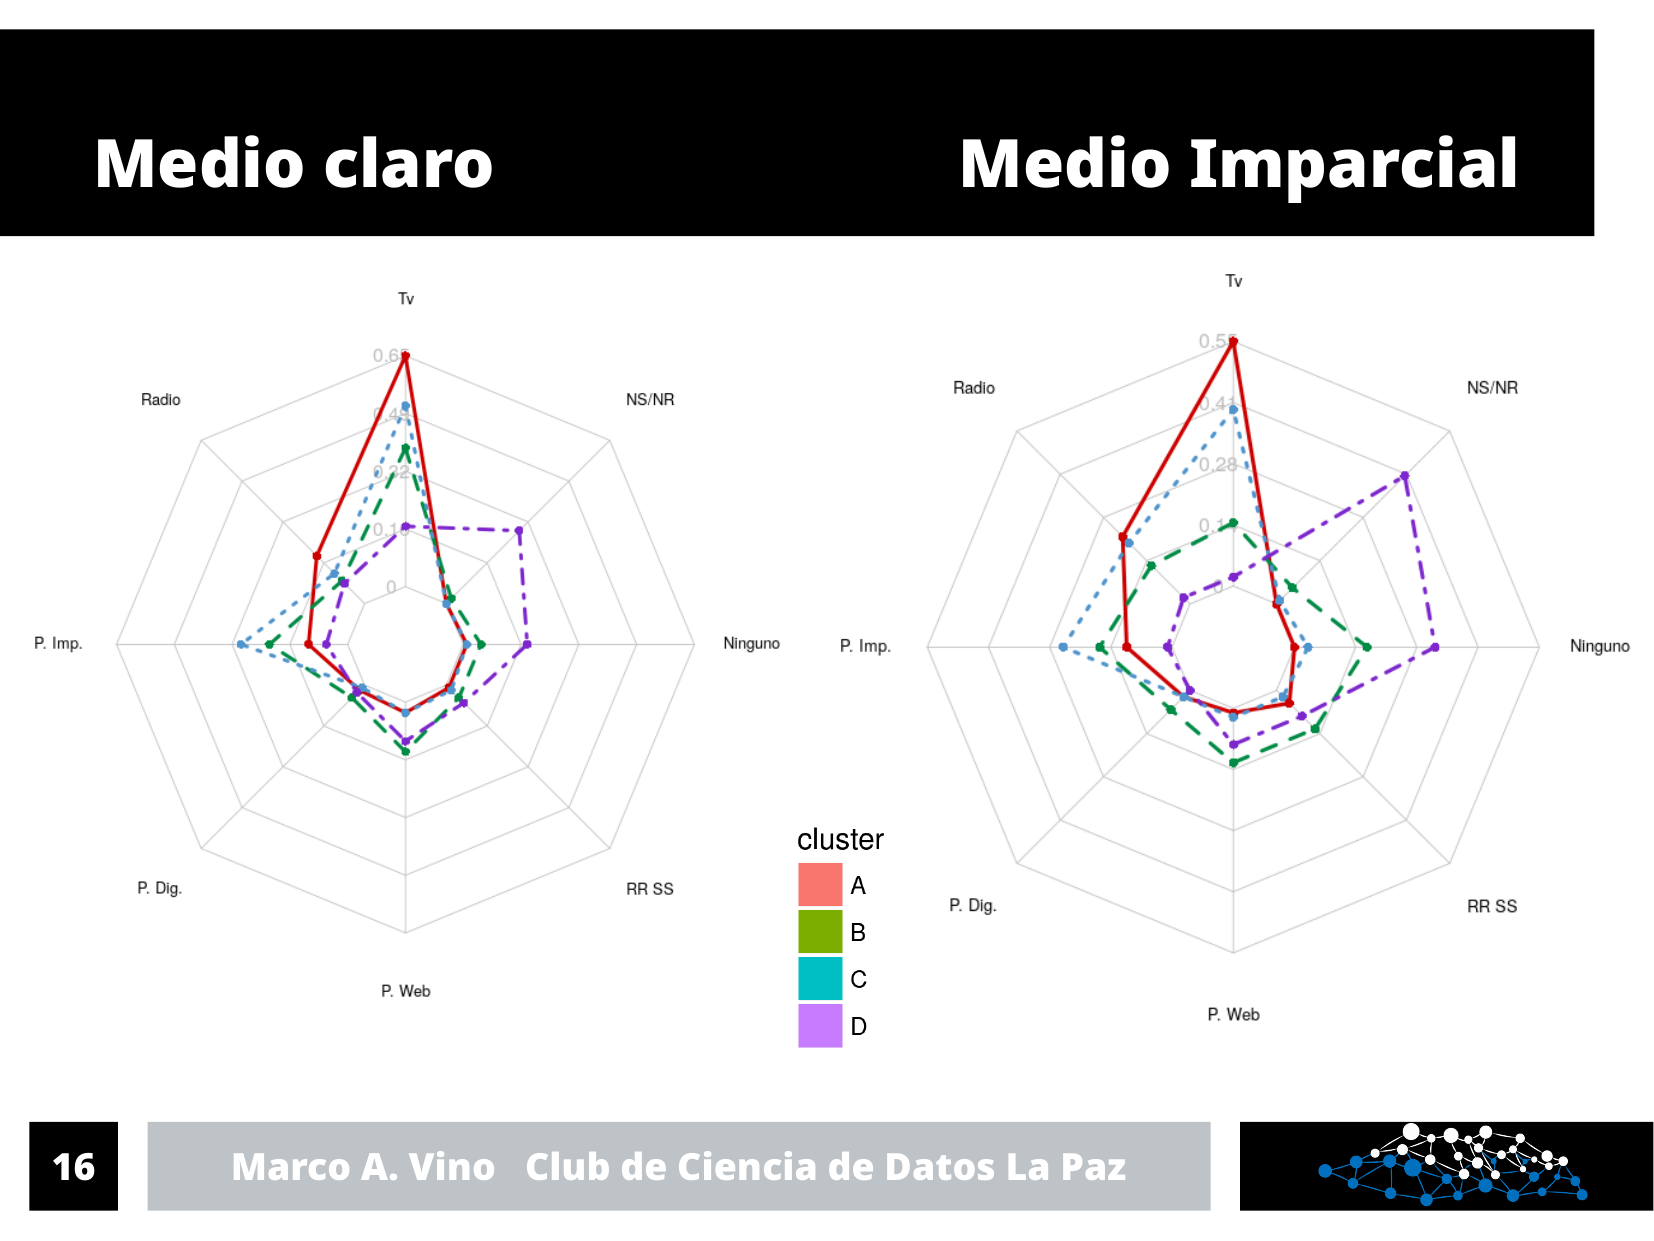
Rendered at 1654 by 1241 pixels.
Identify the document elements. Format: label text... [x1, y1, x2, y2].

picture [0, 255, 1654, 1071]
title Medio claro Medio Imparcial [58, 58, 1595, 207]
picture [1310, 1107, 1599, 1225]
